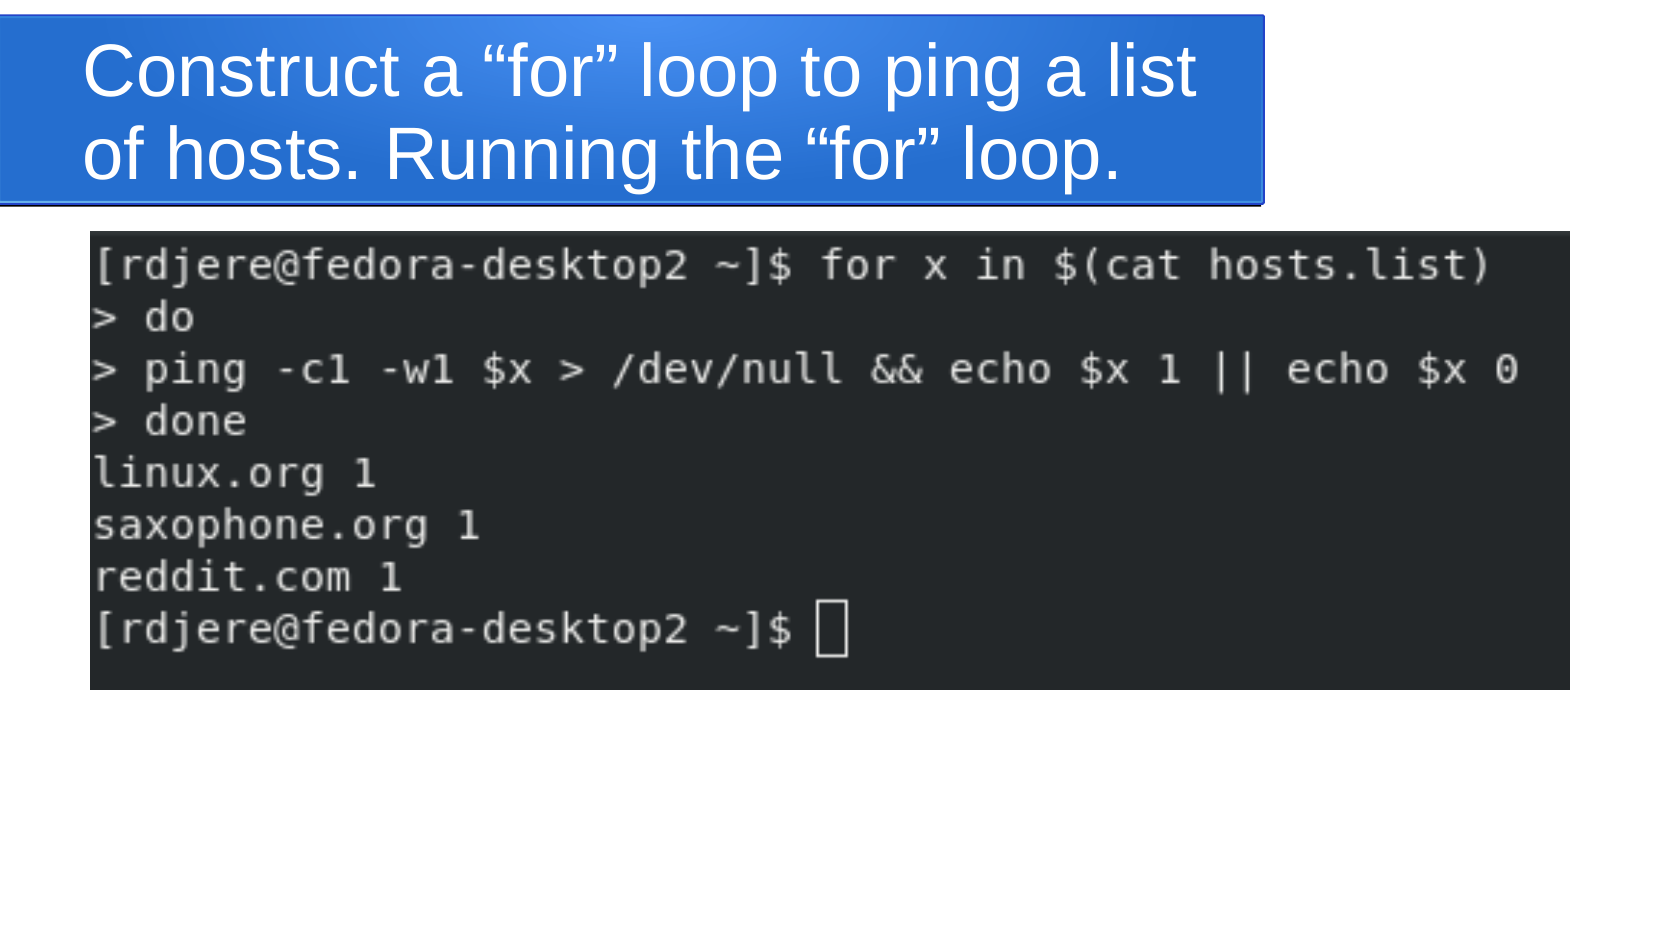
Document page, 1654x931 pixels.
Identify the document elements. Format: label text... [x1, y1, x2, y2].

picture [90, 231, 1570, 691]
title Construct a “for” loop to ping a list of hosts. Running the “for” loop. [82, 29, 1235, 196]
